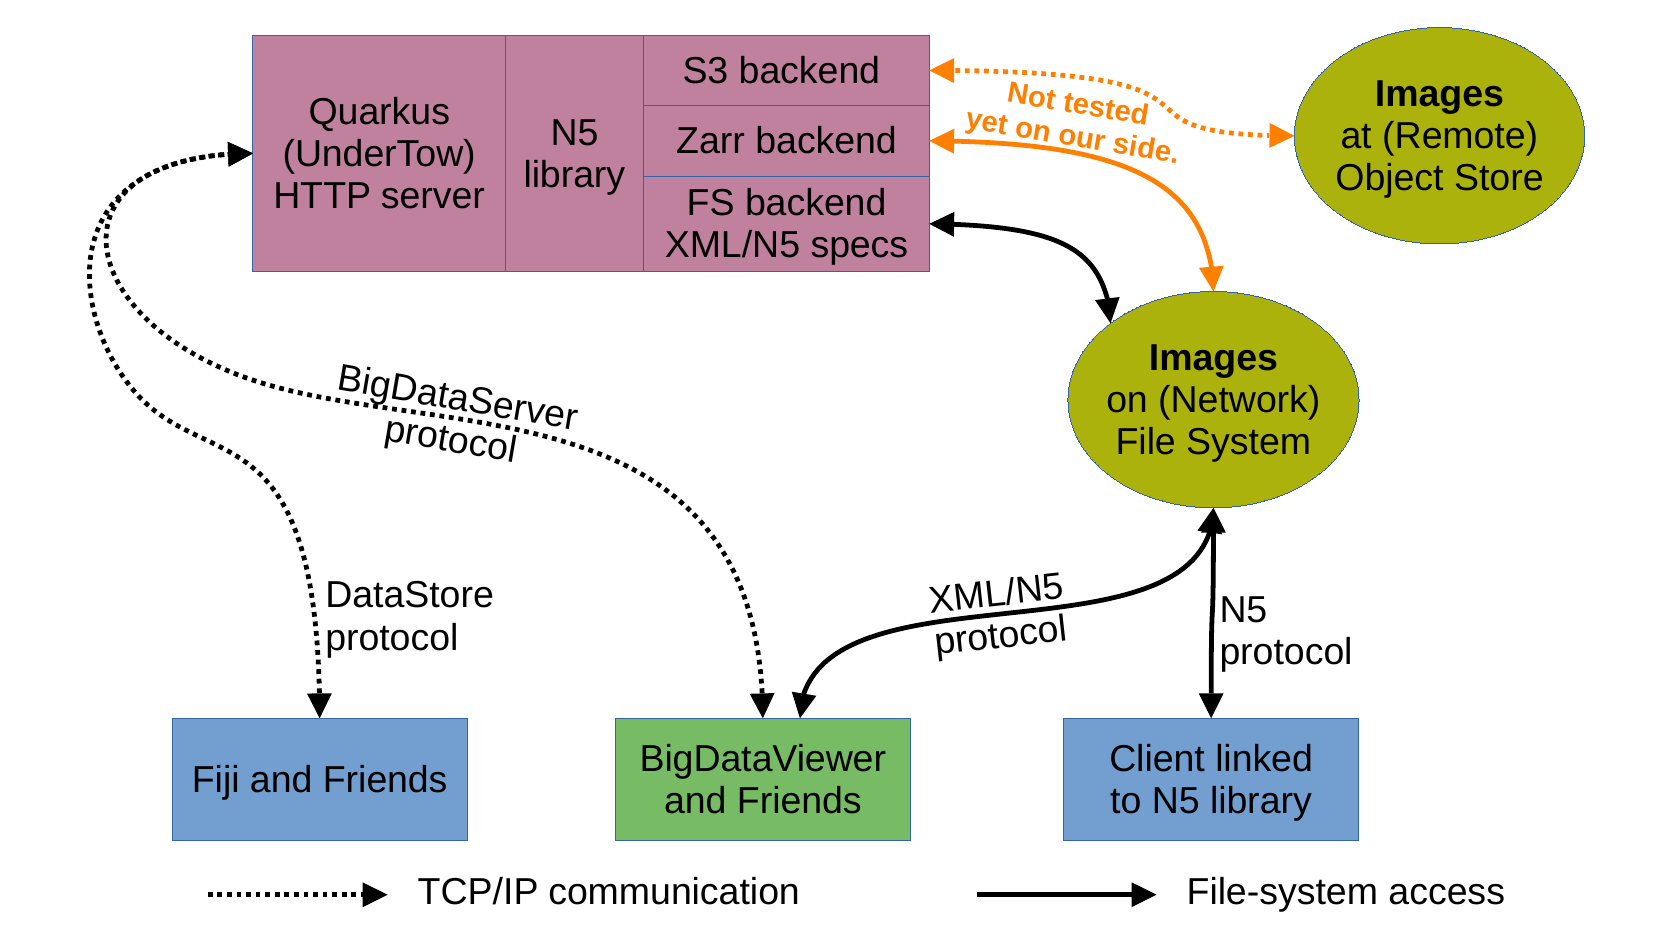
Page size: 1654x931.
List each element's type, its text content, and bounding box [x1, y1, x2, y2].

text_box DataStore protocol [310, 566, 578, 666]
text_box Fiji and Friends [172, 718, 468, 841]
text_box Images at (Remote) Object Store [1294, 27, 1585, 244]
text_box TCP/IP communication [402, 863, 824, 931]
text_box BigDataServer protocol [311, 346, 598, 490]
text_box Zarr backend [643, 105, 930, 177]
text_box N5 protocol [1204, 581, 1373, 681]
text_box Images on (Network) File System [1067, 291, 1360, 508]
text_box File-system access [1171, 863, 1524, 921]
text_box Quarkus (UnderTow) HTTP server [252, 35, 505, 272]
text_box Not tested yet on our side. [936, 57, 1215, 183]
text_box Client linked to N5 library [1063, 718, 1359, 841]
text_box FS backend XML/N5 specs [643, 177, 930, 272]
text_box XML/N5 protocol [907, 555, 1090, 673]
text_box BigDataViewer and Friends [615, 718, 911, 841]
text_box N5 library [505, 35, 643, 272]
text_box S3 backend [643, 35, 930, 105]
